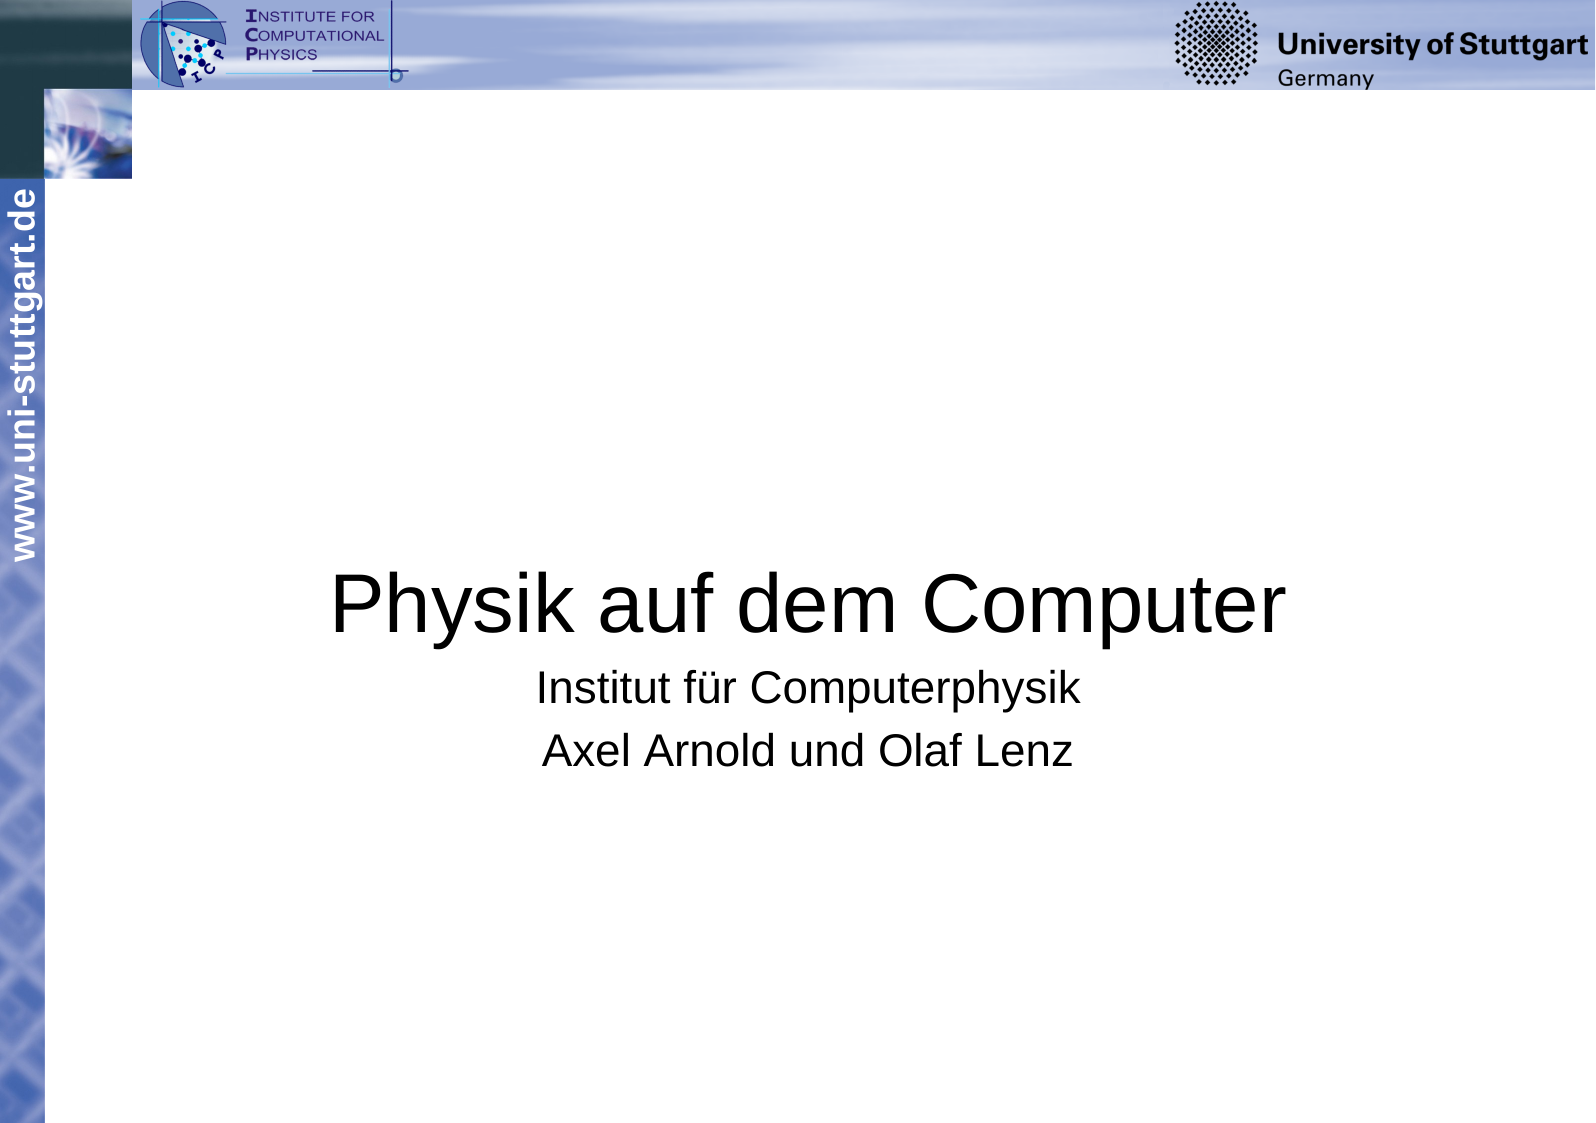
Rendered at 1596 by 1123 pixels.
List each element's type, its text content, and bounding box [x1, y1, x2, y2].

picture [0, 0, 1596, 1123]
subtitle Physik auf dem Computer Institut für Computerphysik Axel Arnold und Olaf Lenz [66, 199, 1551, 1041]
